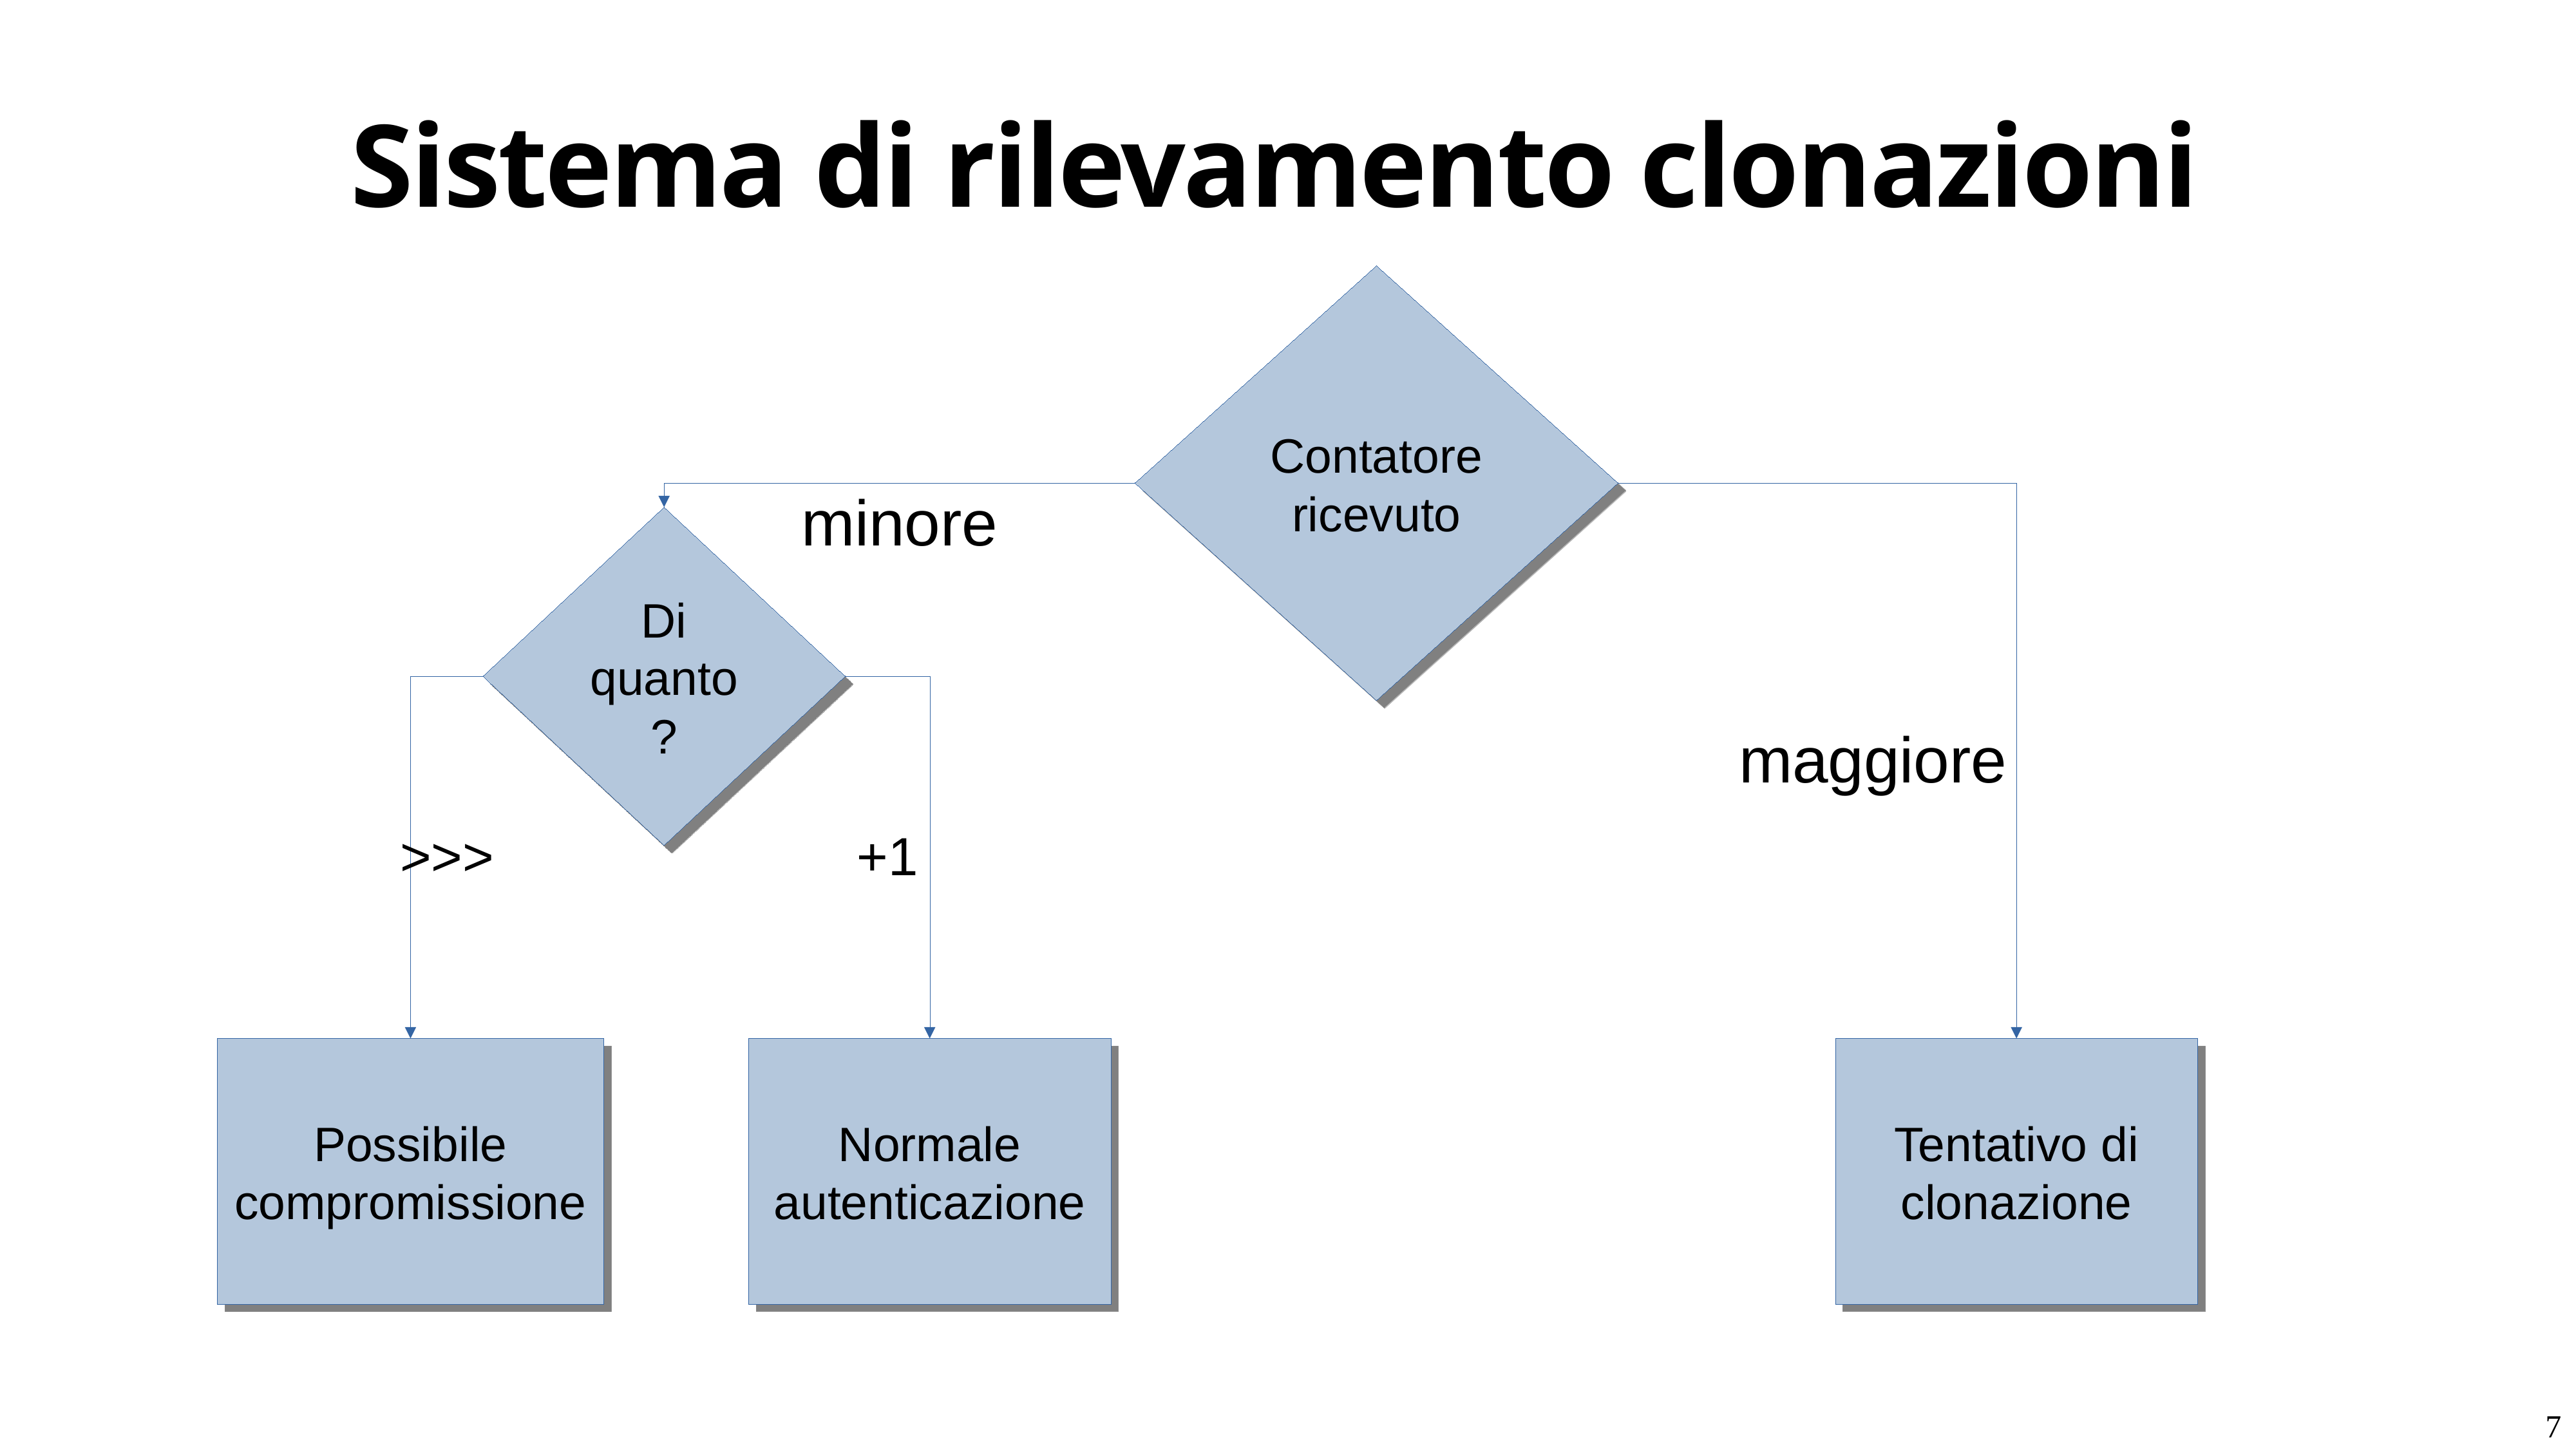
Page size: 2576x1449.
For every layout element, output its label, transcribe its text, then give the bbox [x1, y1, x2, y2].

text_box Normale autenticazione [749, 1039, 1111, 1304]
text_box Possibile compromissione [217, 1039, 603, 1304]
title Sistema di rilevamento clonazioni [127, 114, 2448, 266]
text_box Di quanto? [483, 507, 846, 846]
text_box Contatore ricevuto [1135, 265, 1618, 701]
text_box Tentativo di clonazione [1835, 1039, 2198, 1304]
text_box <number> [2535, 1401, 2571, 1446]
